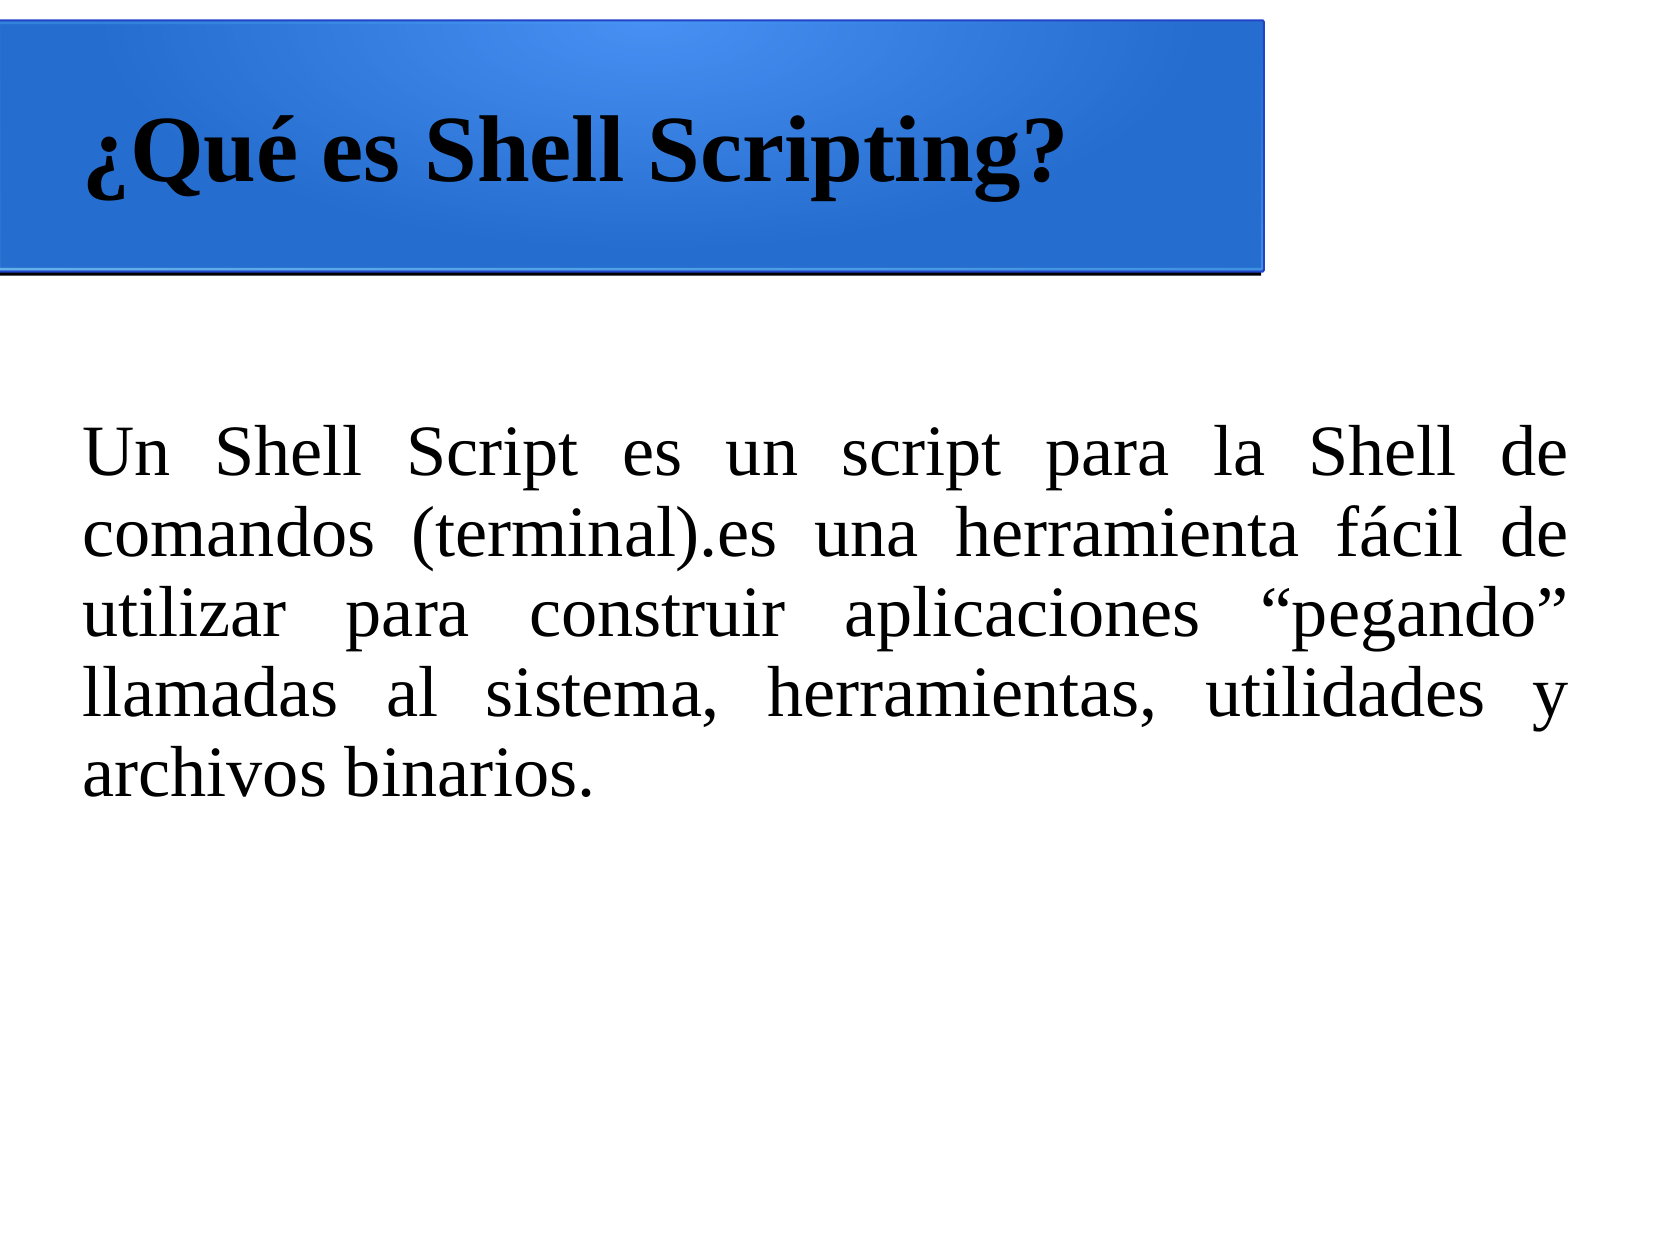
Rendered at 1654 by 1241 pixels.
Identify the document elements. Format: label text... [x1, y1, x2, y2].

title ¿Qué es Shell Scripting? [82, 47, 1235, 252]
list Un Shell Script es un script para la Shell de comandos (terminal).es una herramienta fácil de utilizar para construir aplicaciones “pegando” llamadas al sistema, herramientas, utilidades y archivos binarios. [82, 299, 1571, 1019]
